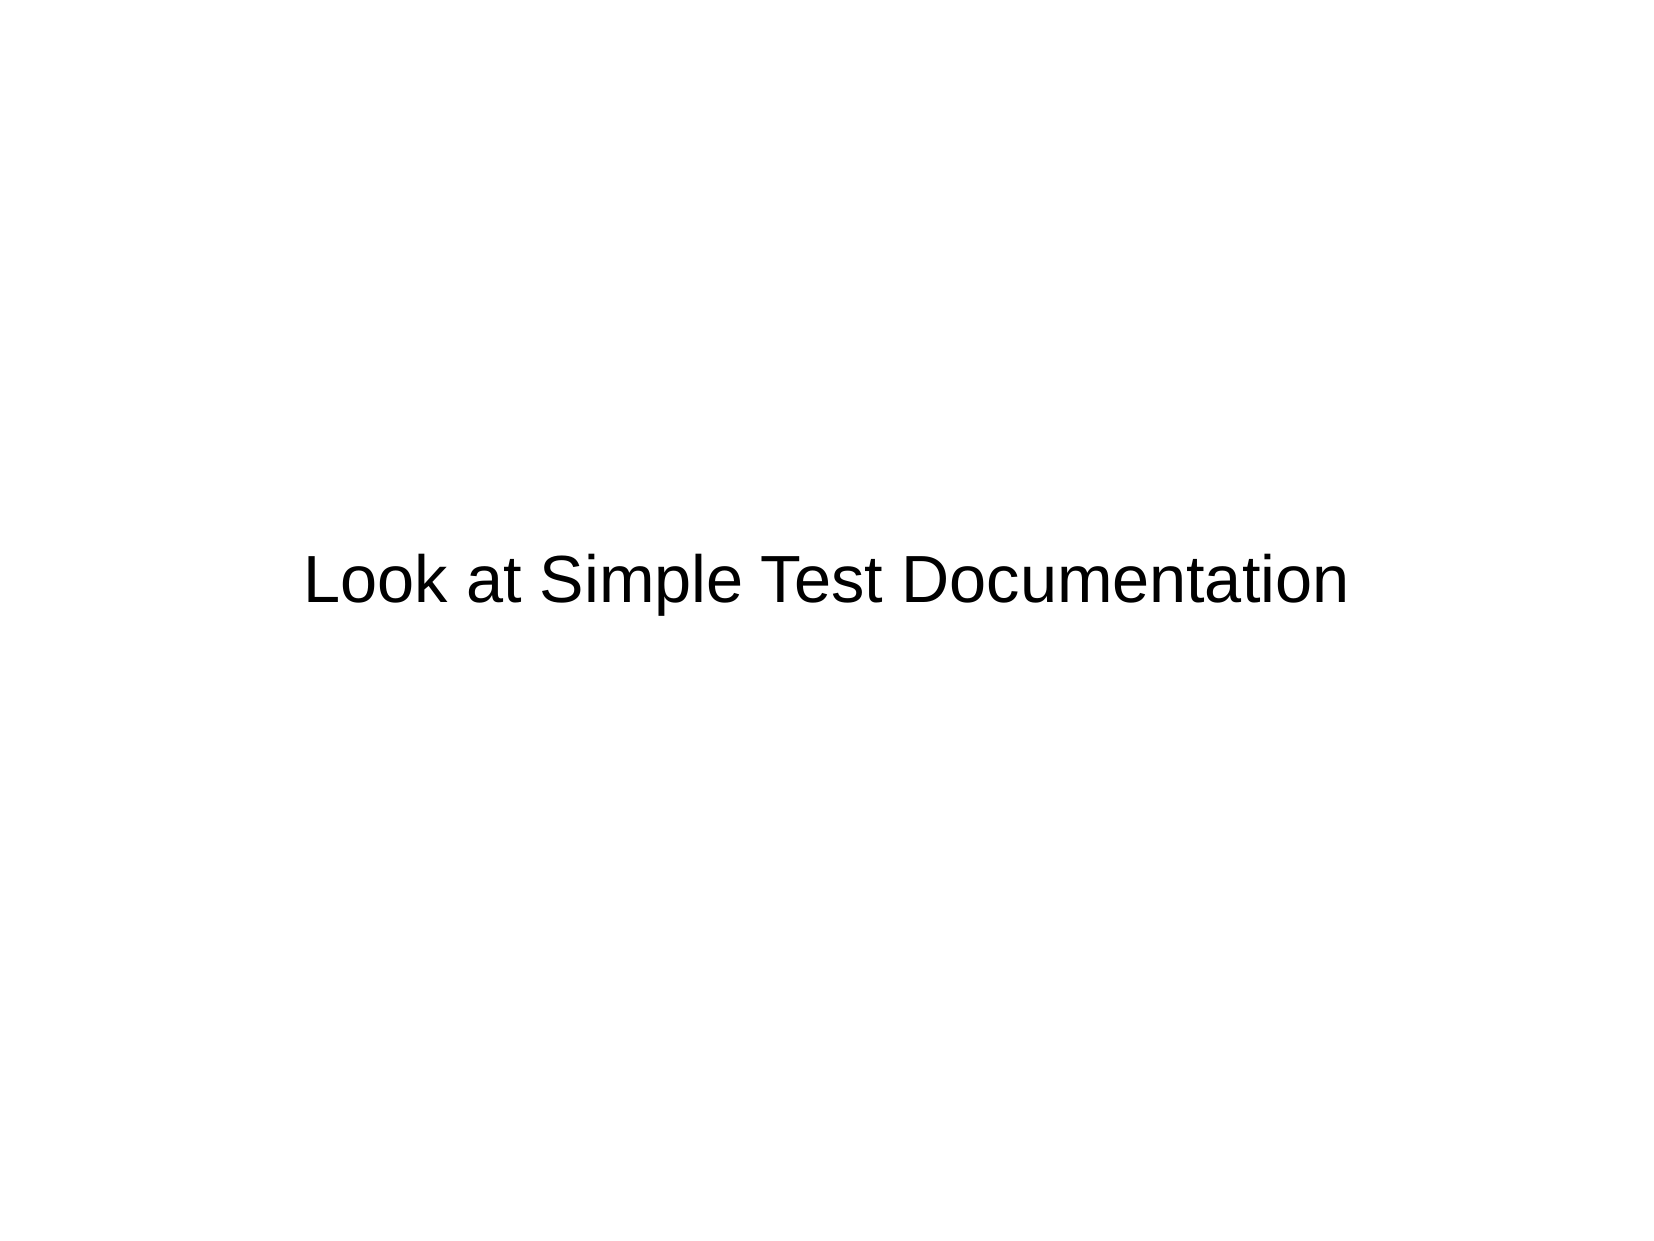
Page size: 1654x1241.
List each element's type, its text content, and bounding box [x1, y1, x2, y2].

subtitle Look at Simple Test Documentation [82, 56, 1571, 1102]
